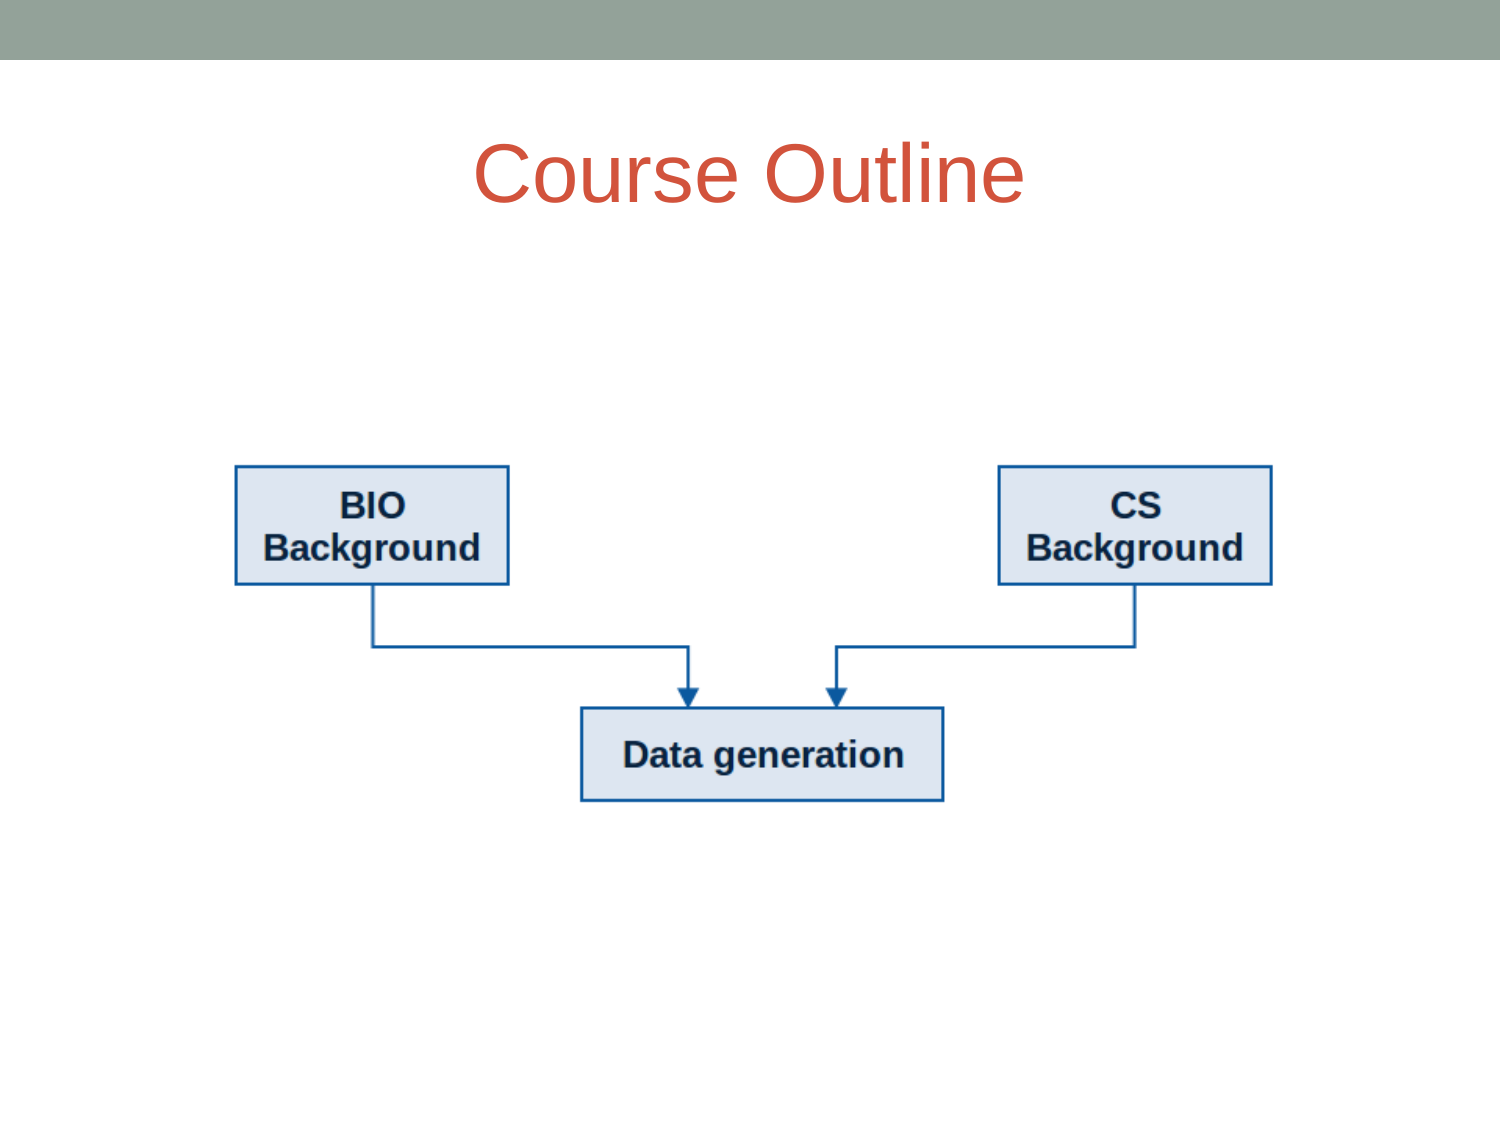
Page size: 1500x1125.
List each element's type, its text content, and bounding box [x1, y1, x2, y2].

picture [202, 445, 1309, 854]
text_box Course Outline [75, 87, 1425, 250]
